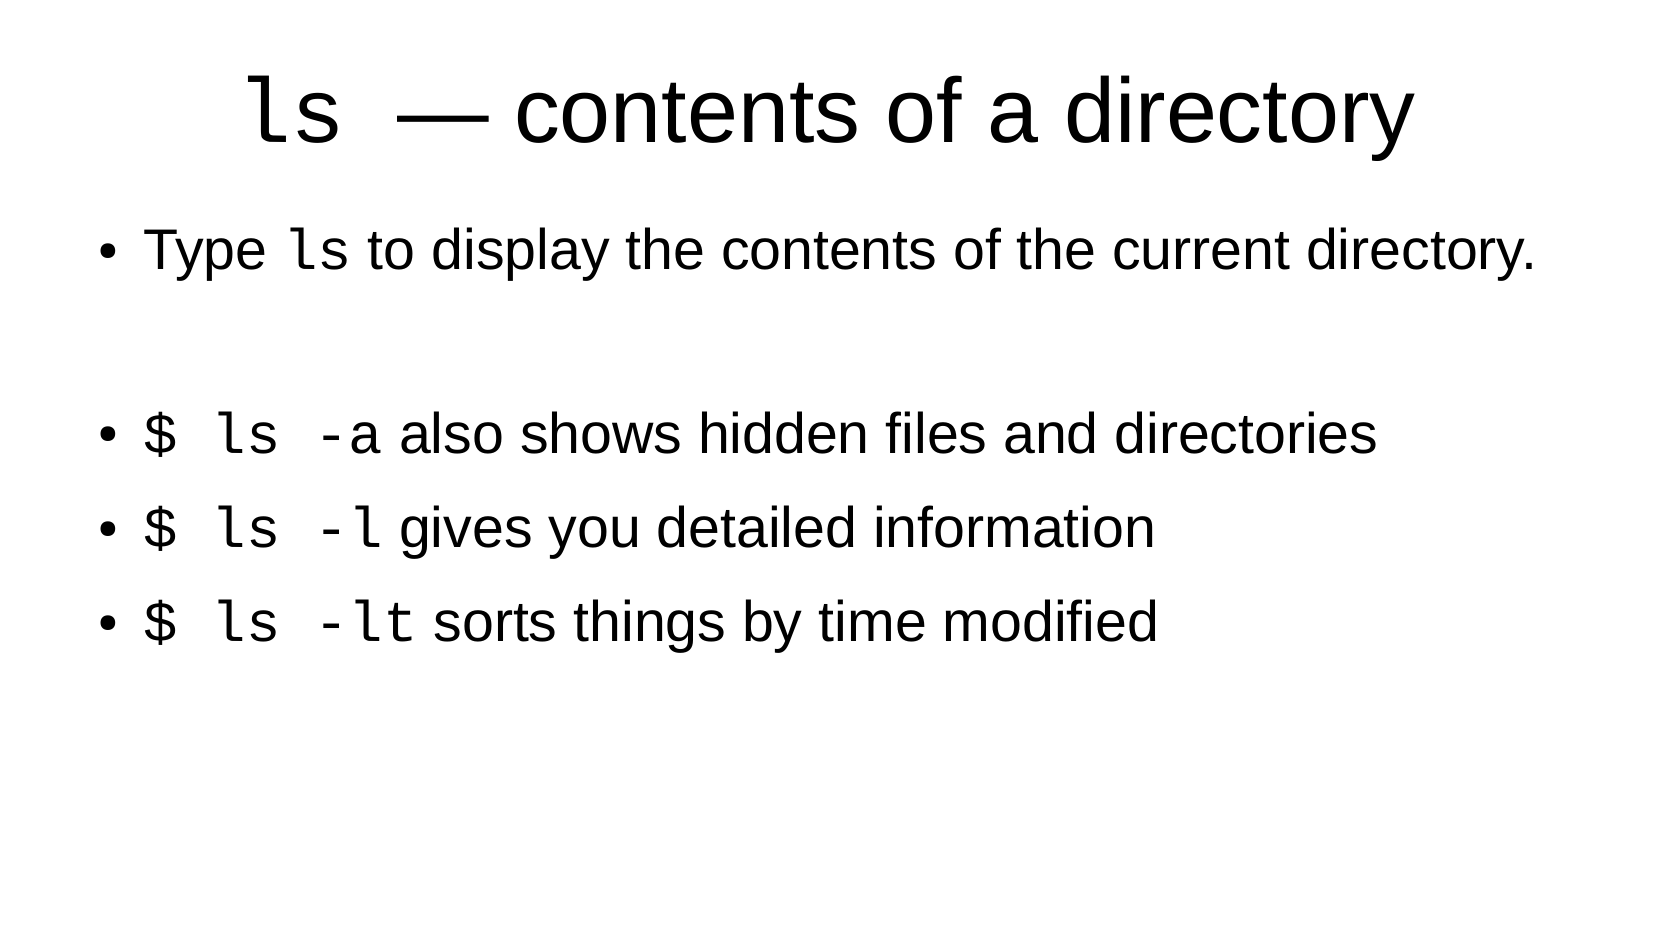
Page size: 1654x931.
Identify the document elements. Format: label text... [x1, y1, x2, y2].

list Type ls to display the contents of the current directory. $ ls -a also shows hidden files and directories $ ls -l gives you detailed information $ ls -lt sorts things by time modified [82, 217, 1571, 758]
title ls — contents of a directory [82, 37, 1571, 193]
